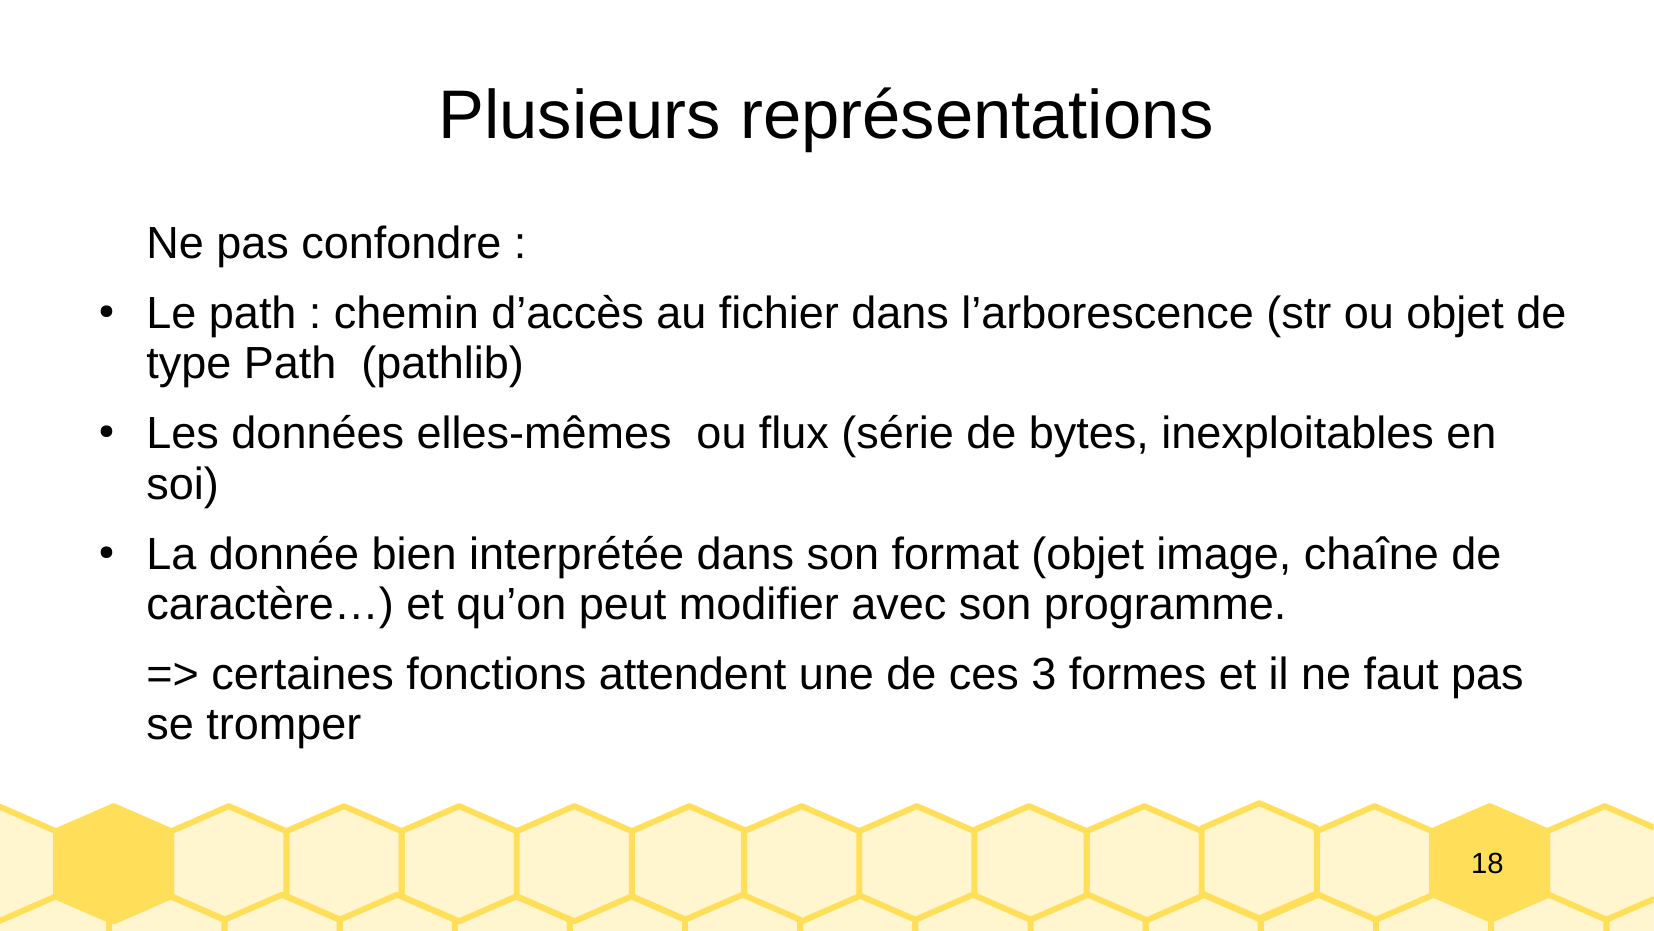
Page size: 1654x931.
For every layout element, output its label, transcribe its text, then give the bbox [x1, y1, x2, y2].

list Ne pas confondre : Le path : chemin d’accès au fichier dans l’arborescence (str ou objet de type Path (pathlib) Les données elles-mêmes ou flux (série de bytes, inexploitables en soi) La donnée bien interprétée dans son format (objet image, chaîne de caractère…) et qu’on peut modifier avec son programme. => certaines fonctions attendent une de ces 3 formes et il ne faut pas se tromper [82, 217, 1571, 758]
title Plusieurs représentations [82, 37, 1571, 193]
